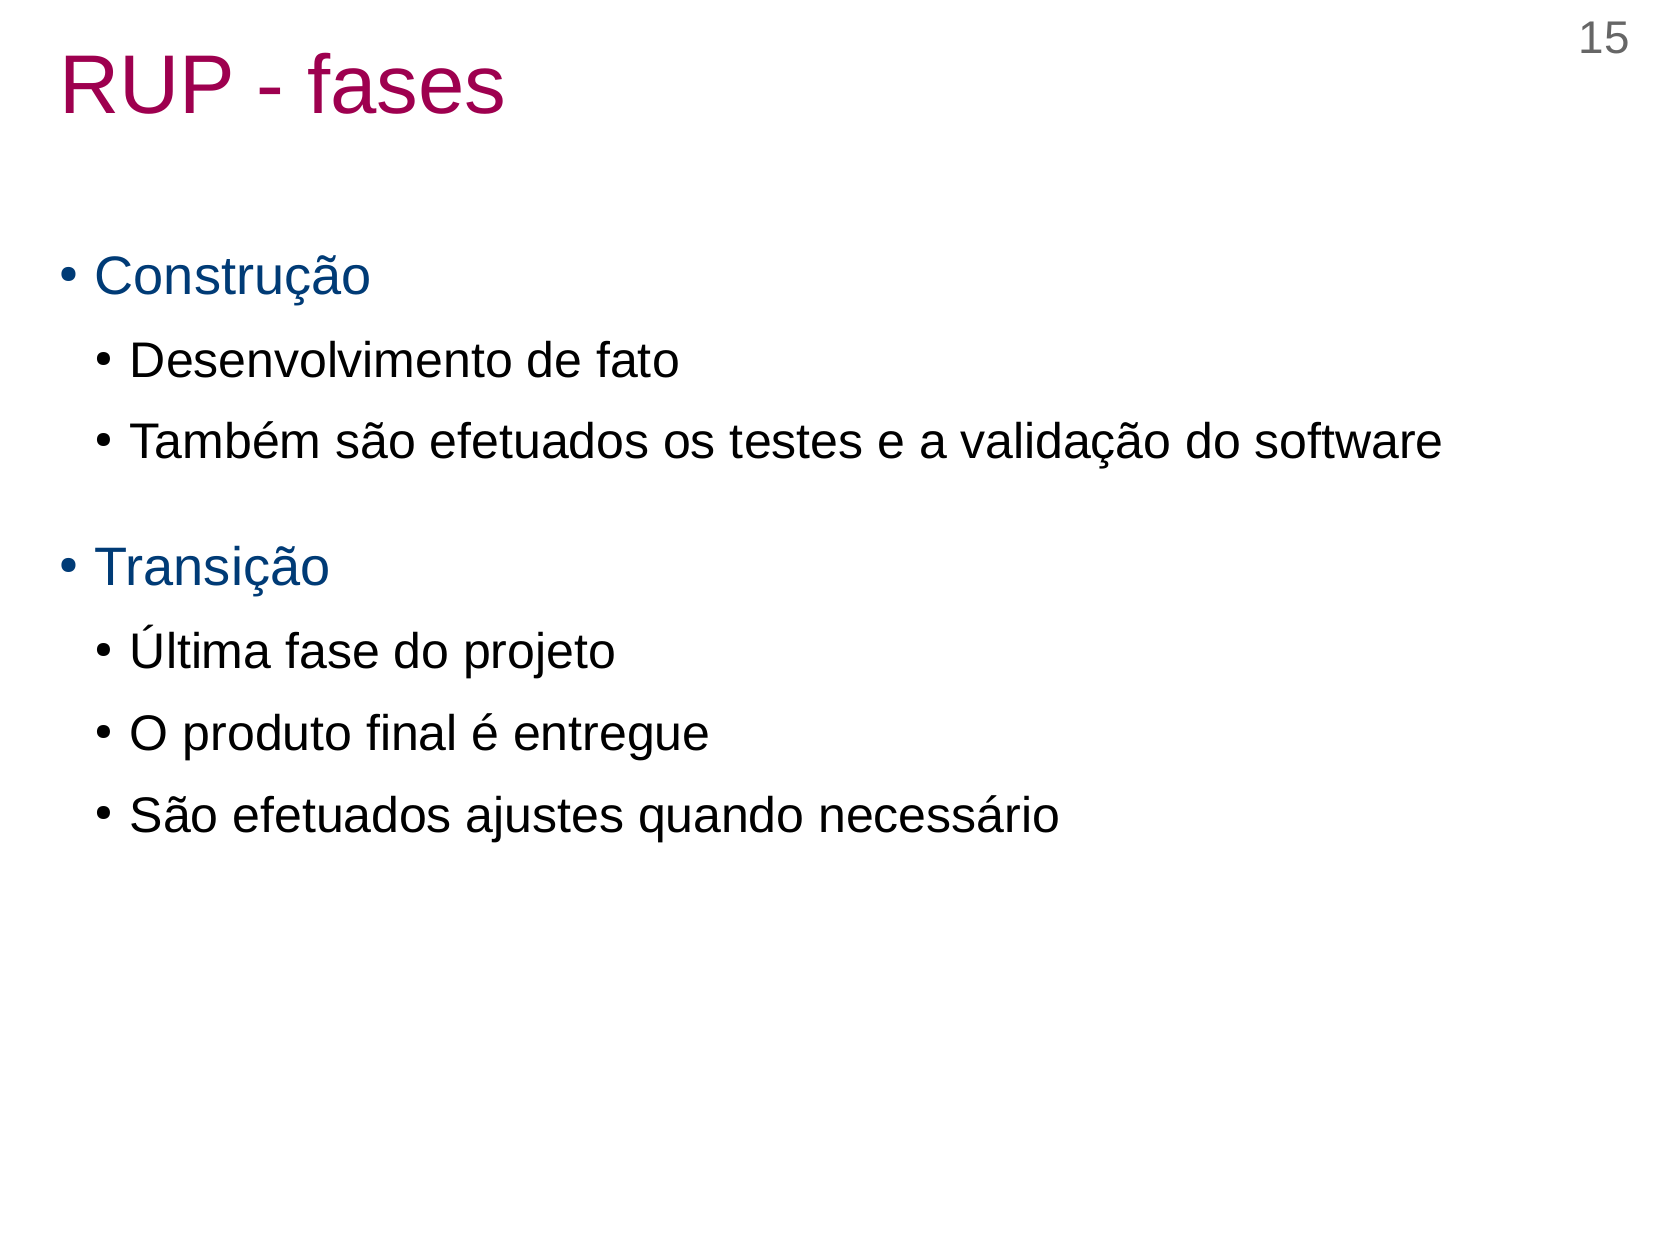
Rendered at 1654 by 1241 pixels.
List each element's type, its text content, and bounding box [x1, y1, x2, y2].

title RUP - fases [59, 29, 1595, 148]
list Construção Desenvolvimento de fato Também são efetuados os testes e a validação do software Transição Última fase do projeto O produto final é entregue São efetuados ajustes quando necessário [59, 236, 1595, 1211]
